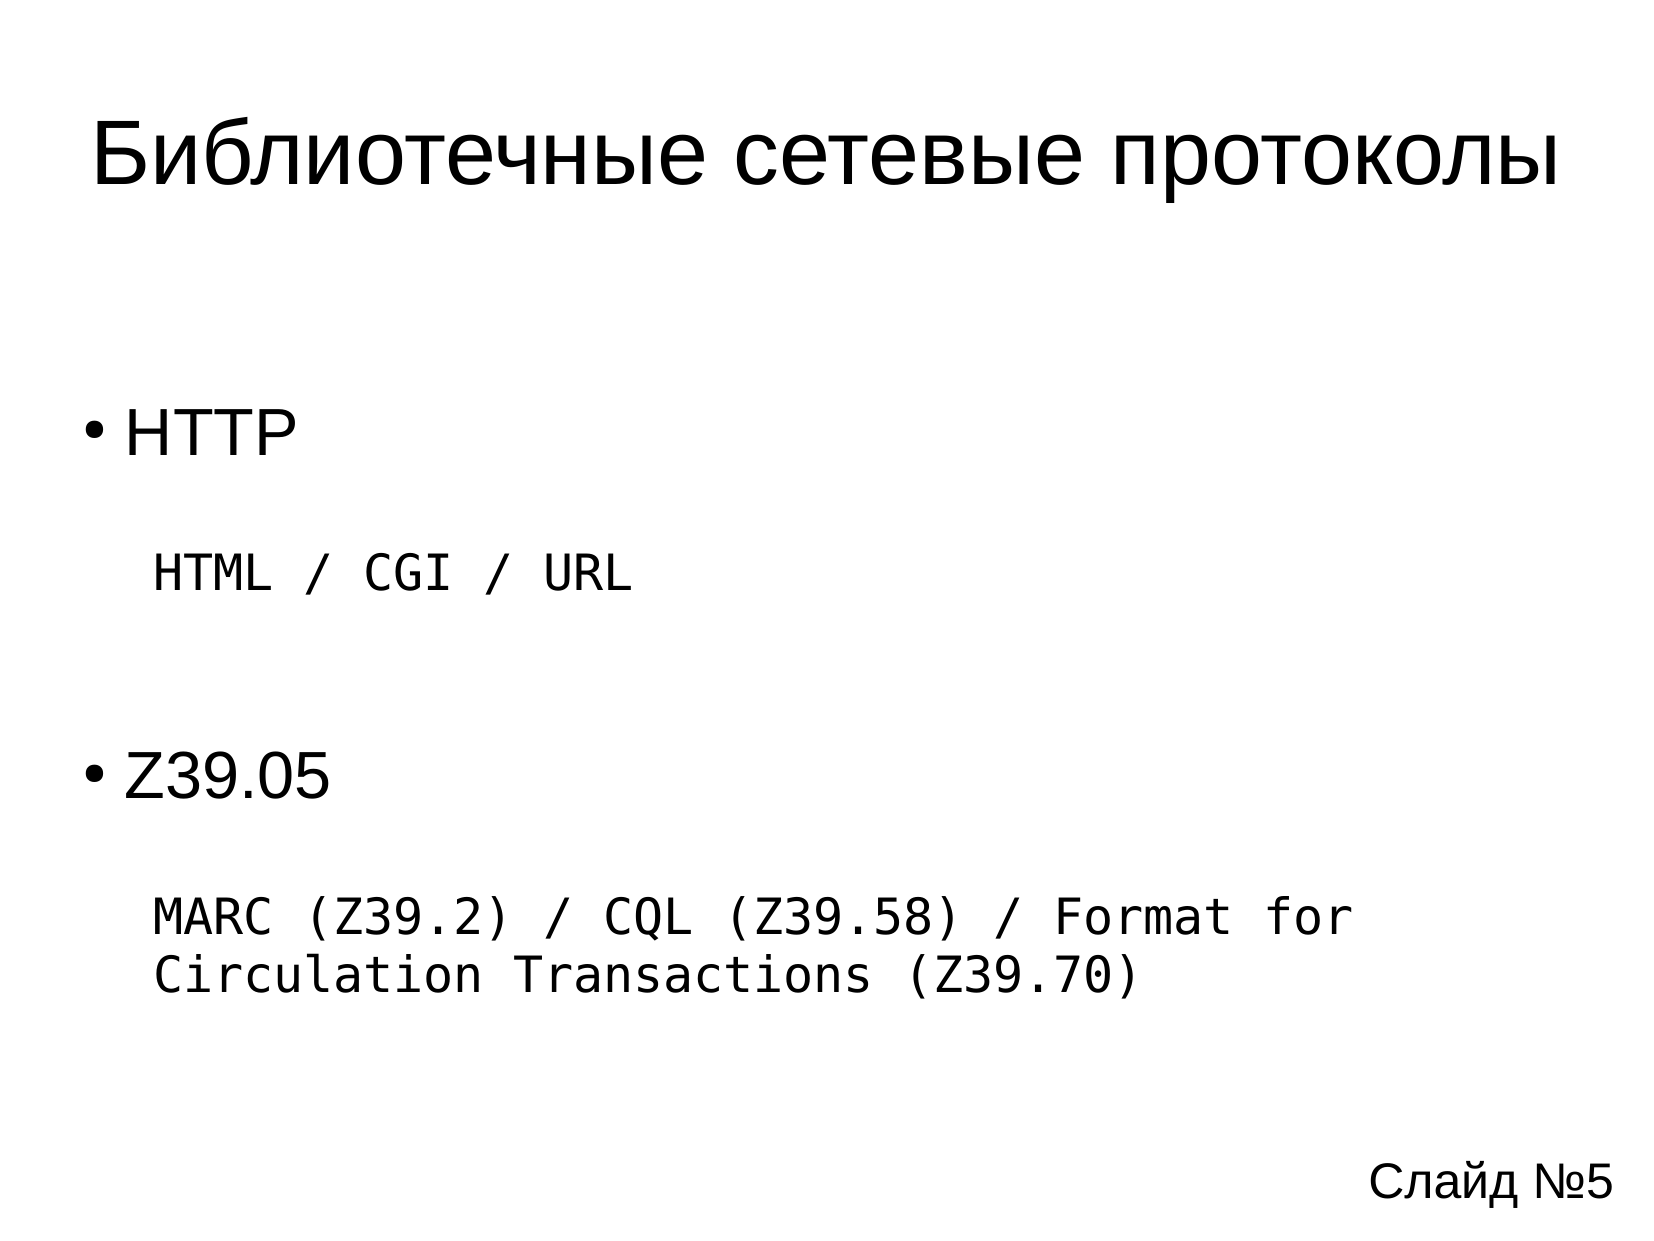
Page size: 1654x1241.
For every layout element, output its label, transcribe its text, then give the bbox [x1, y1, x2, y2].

text_box Слайд №5 [1328, 1122, 1654, 1241]
subtitle HTTP HTML / CGI / URL Z39.05 MARC (Z39.2) / CQL (Z39.58) / Format for Circulation Transactions (Z39.70) [82, 297, 1571, 1102]
title Библиотечные сетевые протоколы [82, 56, 1571, 250]
